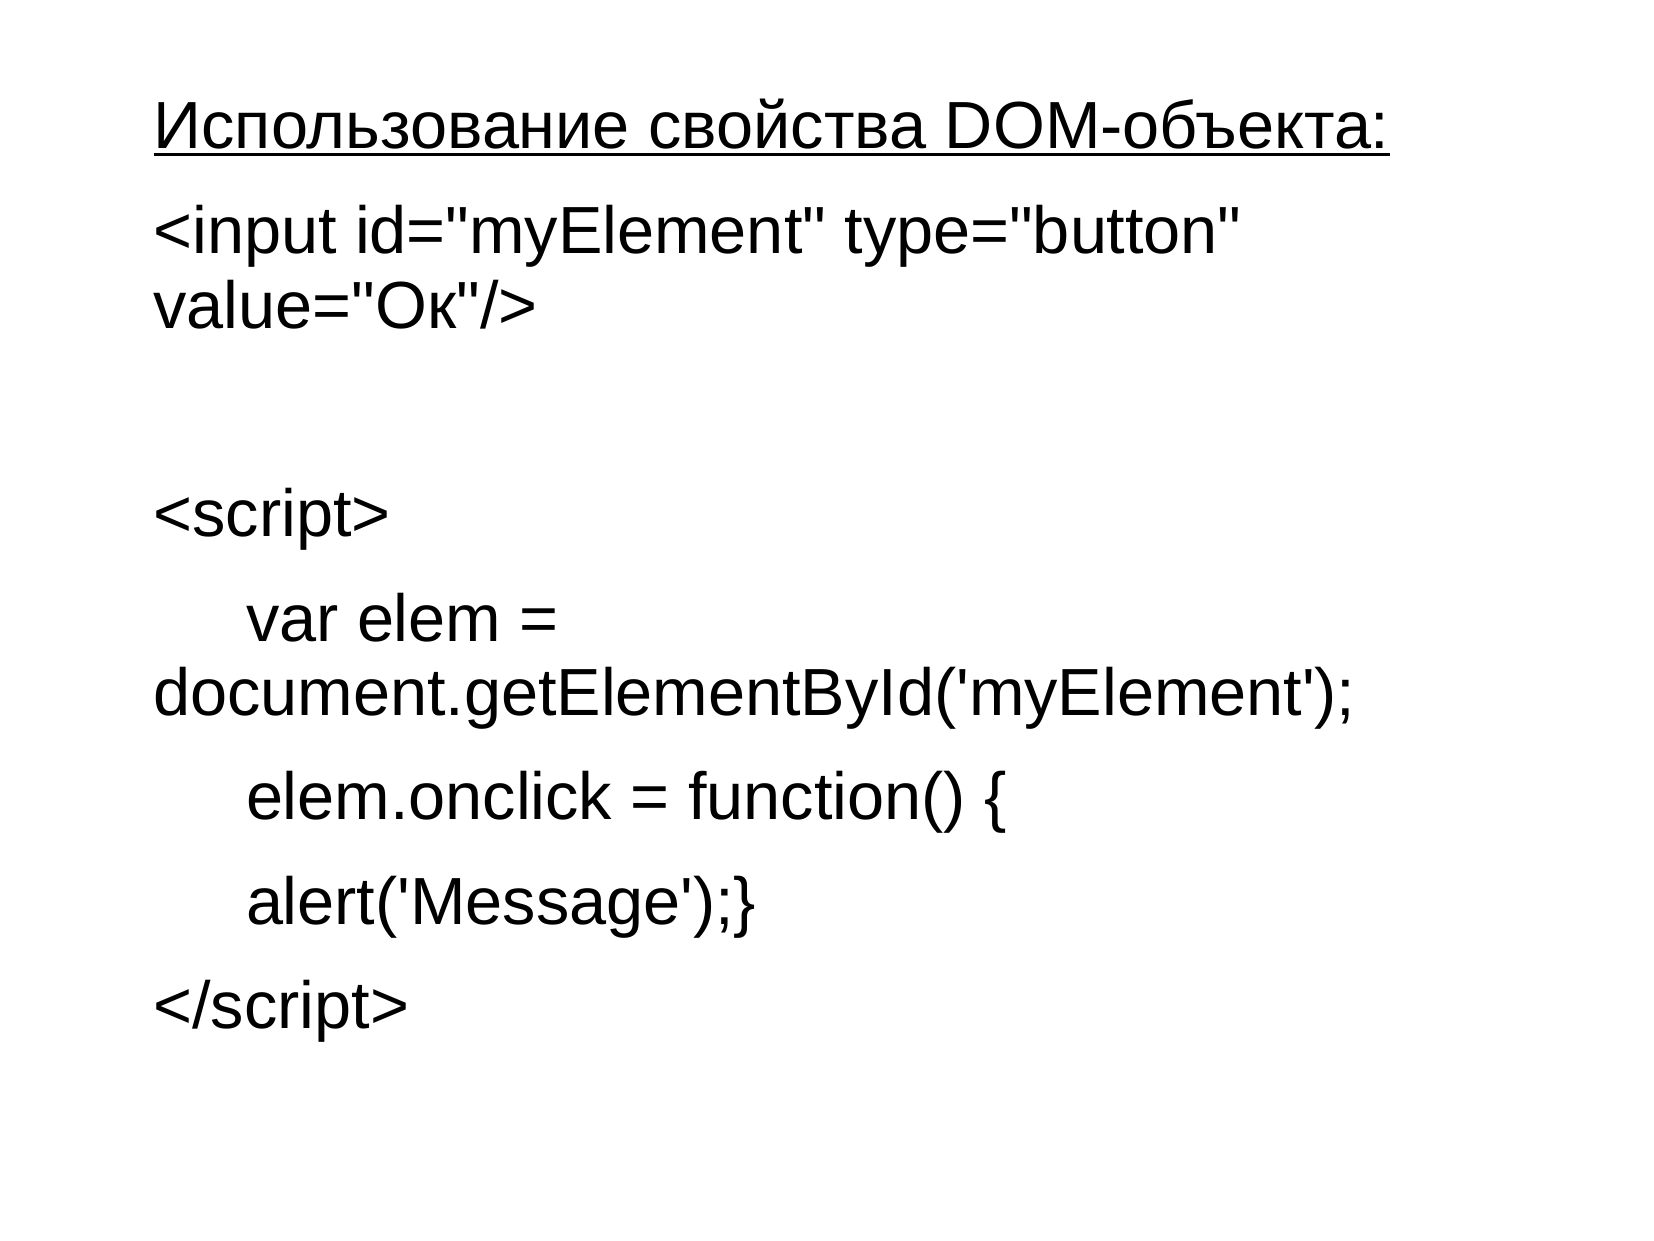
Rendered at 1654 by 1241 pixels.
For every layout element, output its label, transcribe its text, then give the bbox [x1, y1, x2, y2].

list Использование свойства DOM-объекта: <input id="myElement" type="button" value="Ок"/> <script> var elem = document.getElementById('myElement'); elem.onclick = function() { alert('Message');} </script> [82, 88, 1571, 1109]
